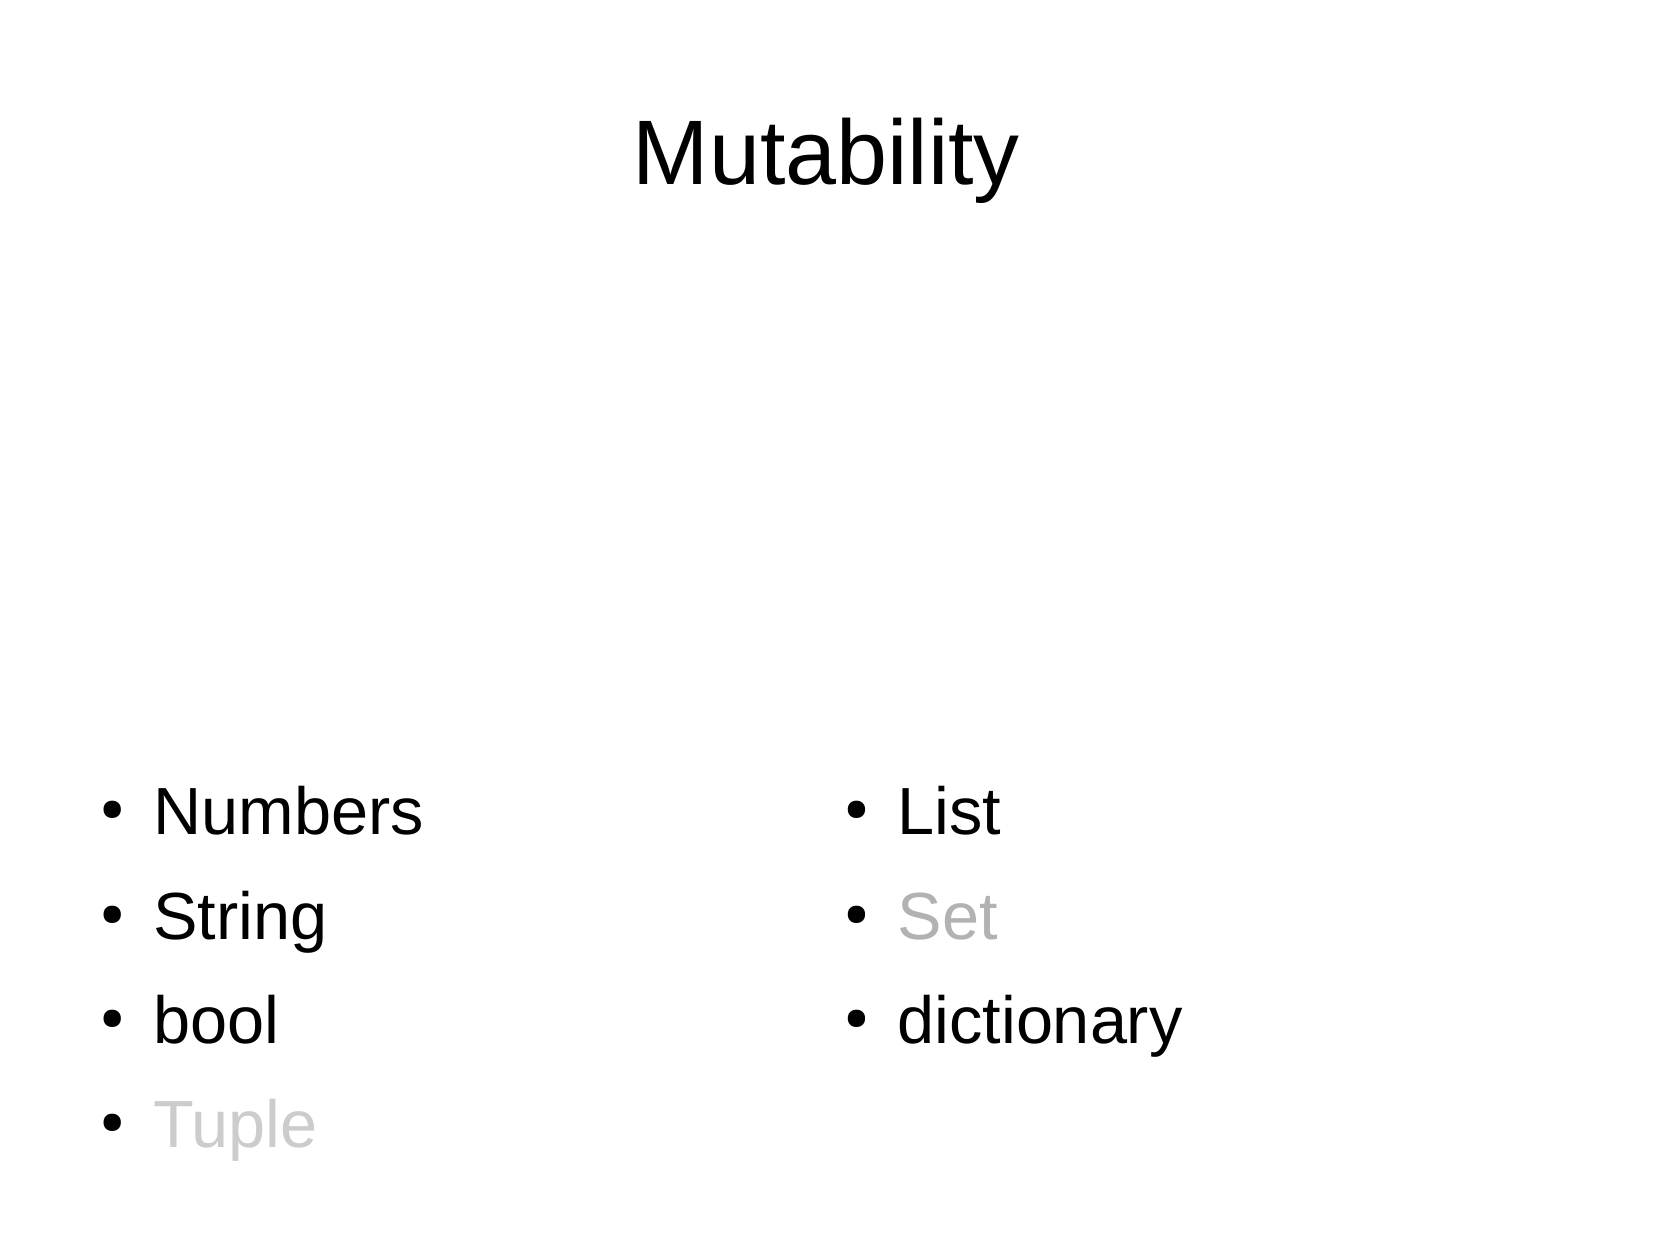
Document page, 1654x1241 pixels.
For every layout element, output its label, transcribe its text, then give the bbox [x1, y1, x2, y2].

list Numbers String bool Tuple [82, 774, 827, 1241]
title Mutability [82, 49, 1571, 257]
list List Set dictionary [827, 774, 1571, 1241]
